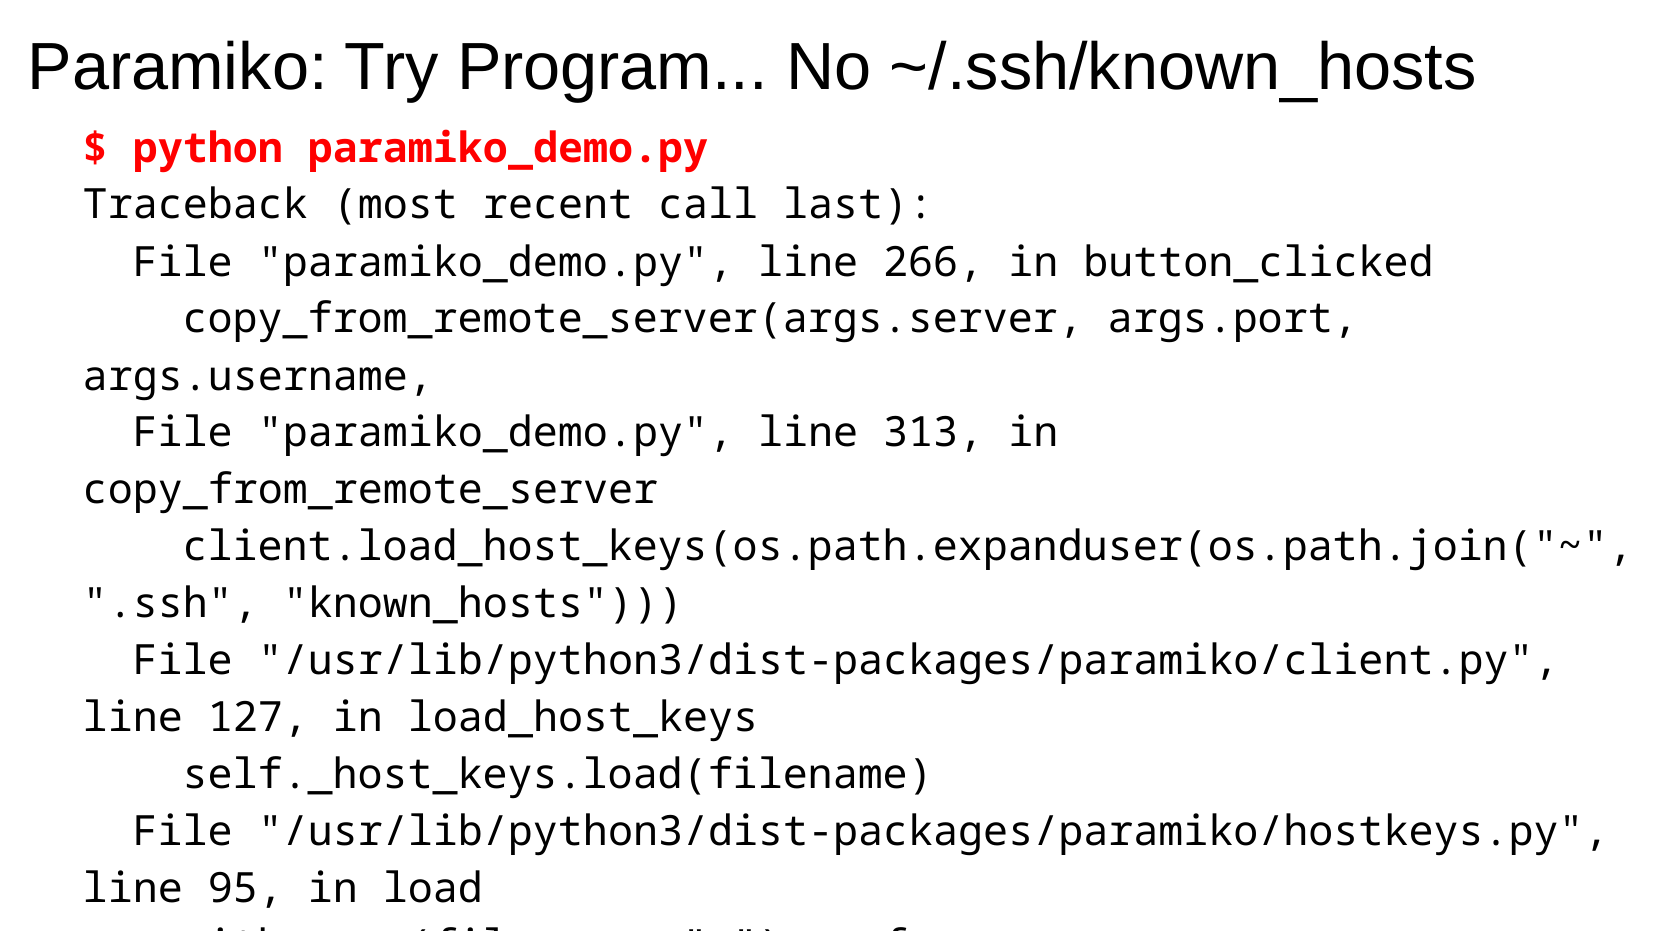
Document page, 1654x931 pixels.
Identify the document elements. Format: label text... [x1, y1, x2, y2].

subtitle $ python paramiko_demo.py Traceback (most recent call last): File "paramiko_demo.py", line 266, in button_clicked copy_from_remote_server(args.server, args.port, args.username, File "paramiko_demo.py", line 313, in copy_from_remote_server client.load_host_keys(os.path.expanduser(os.path.join("~", ".ssh", "known_hosts"))) File "/usr/lib/python3/dist-packages/paramiko/client.py", line 127, in load_host_keys self._host_keys.load(filename) File "/usr/lib/python3/dist-packages/paramiko/hostkeys.py", line 95, in load with open(filename, "r") as f: FileNotFoundError: [Errno 2] No such file or directory: '/home/ian/.ssh/known_hosts' $ ls ~/.ssh ls: cannot access '/home/ian/.ssh': No such file or directory [82, 117, 1654, 931]
title Paramiko: Try Program... No ~/.ssh/known_hosts [27, 28, 1619, 104]
